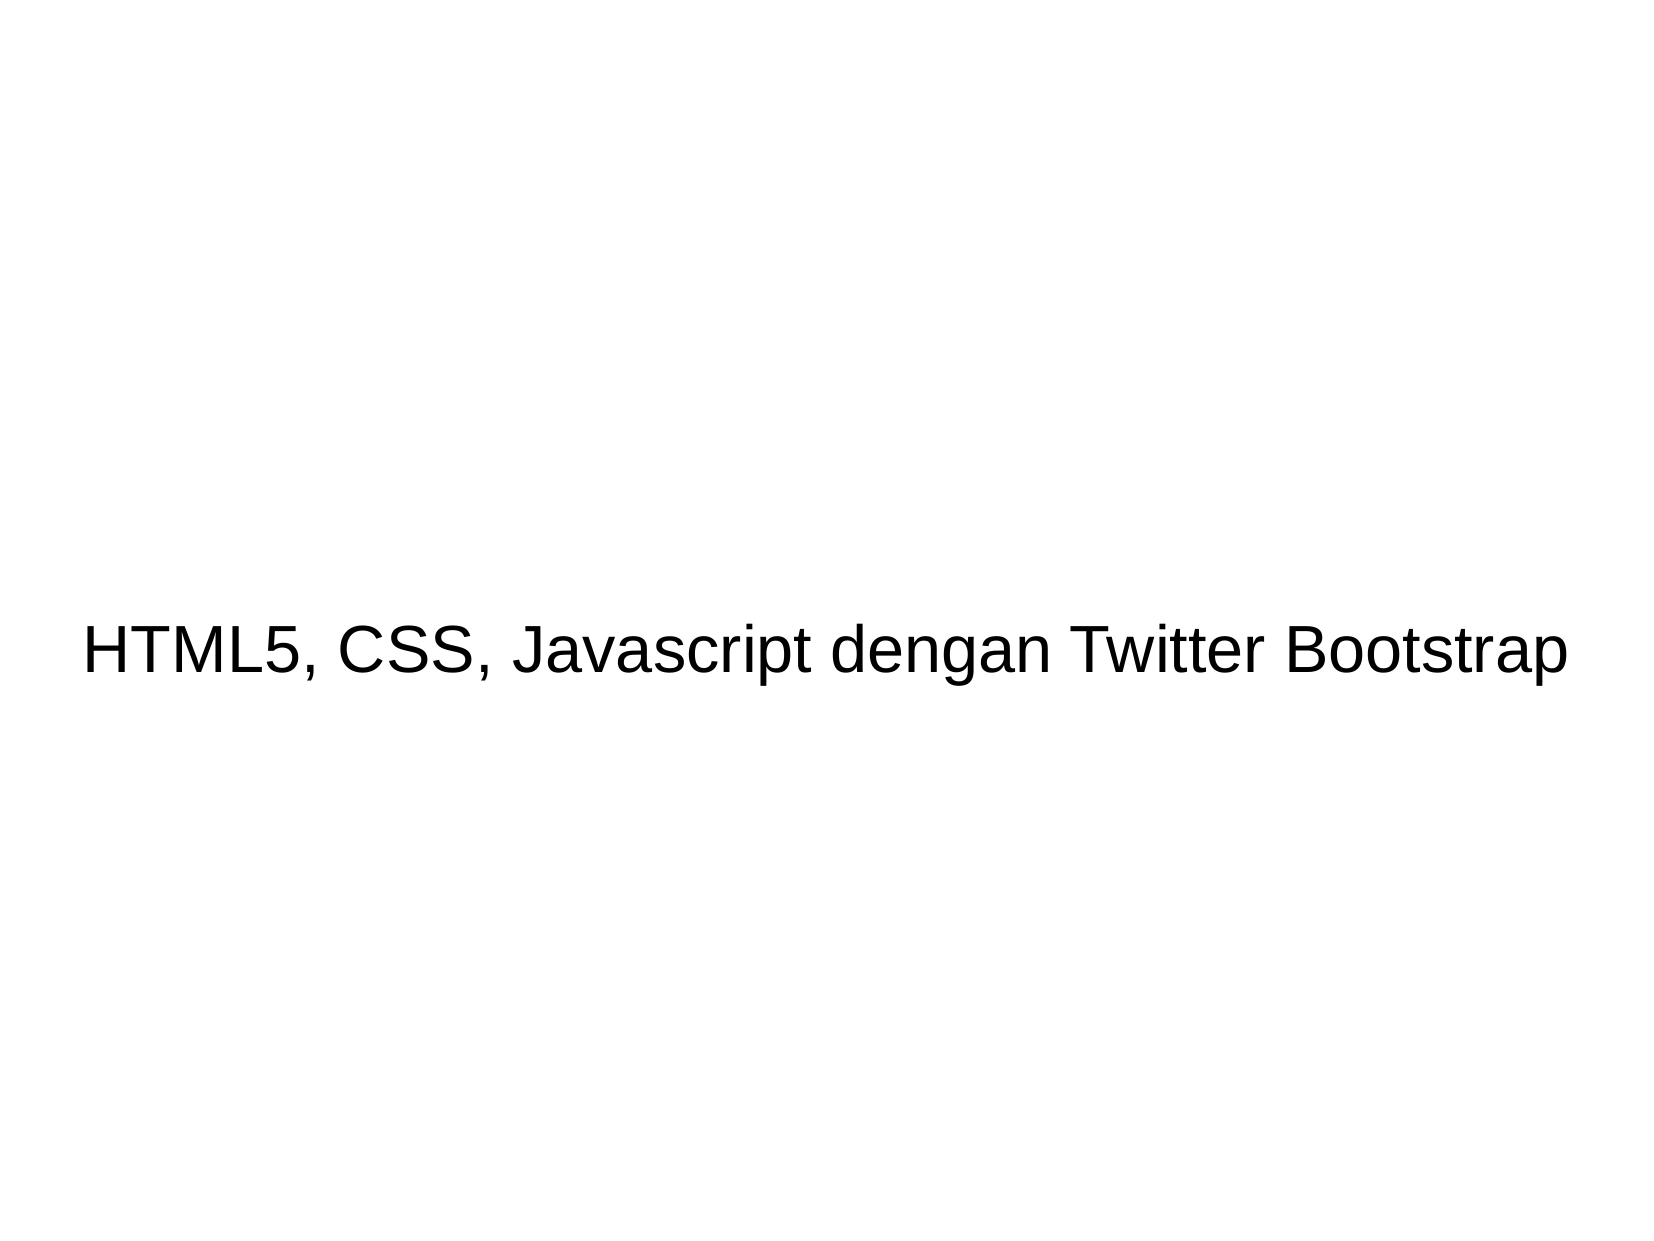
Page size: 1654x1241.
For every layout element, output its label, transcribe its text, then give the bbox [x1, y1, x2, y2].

list HTML5, CSS, Javascript dengan Twitter Bootstrap [82, 290, 1571, 1010]
